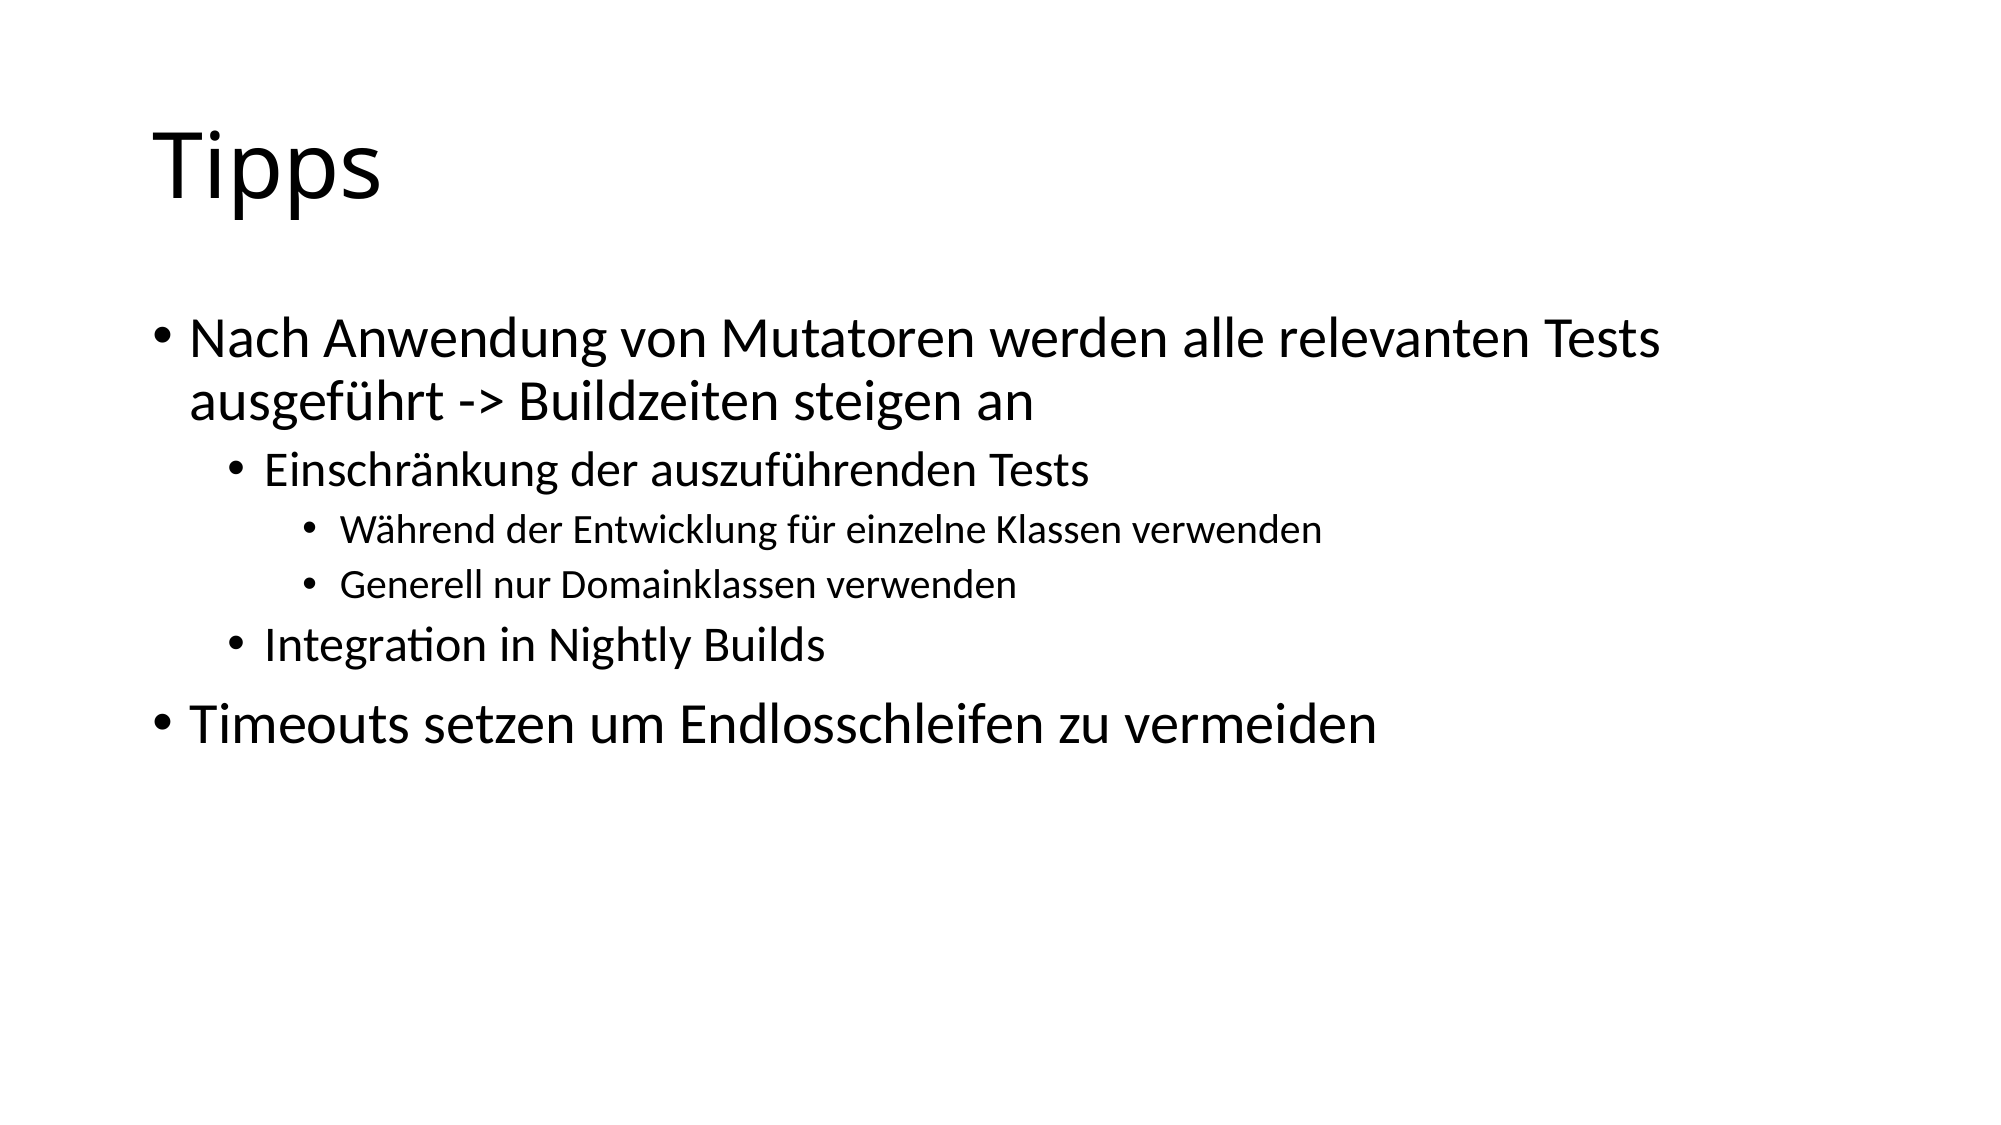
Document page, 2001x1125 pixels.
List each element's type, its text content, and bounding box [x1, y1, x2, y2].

title Tipps [137, 59, 1863, 278]
list Nach Anwendung von Mutatoren werden alle relevanten Tests ausgeführt -> Buildzeiten steigen an Einschränkung der auszuführenden Tests Während der Entwicklung für einzelne Klassen verwenden Generell nur Domainklassen verwenden Integration in Nightly Builds Timeouts setzen um Endlosschleifen zu vermeiden [137, 299, 1863, 1014]
